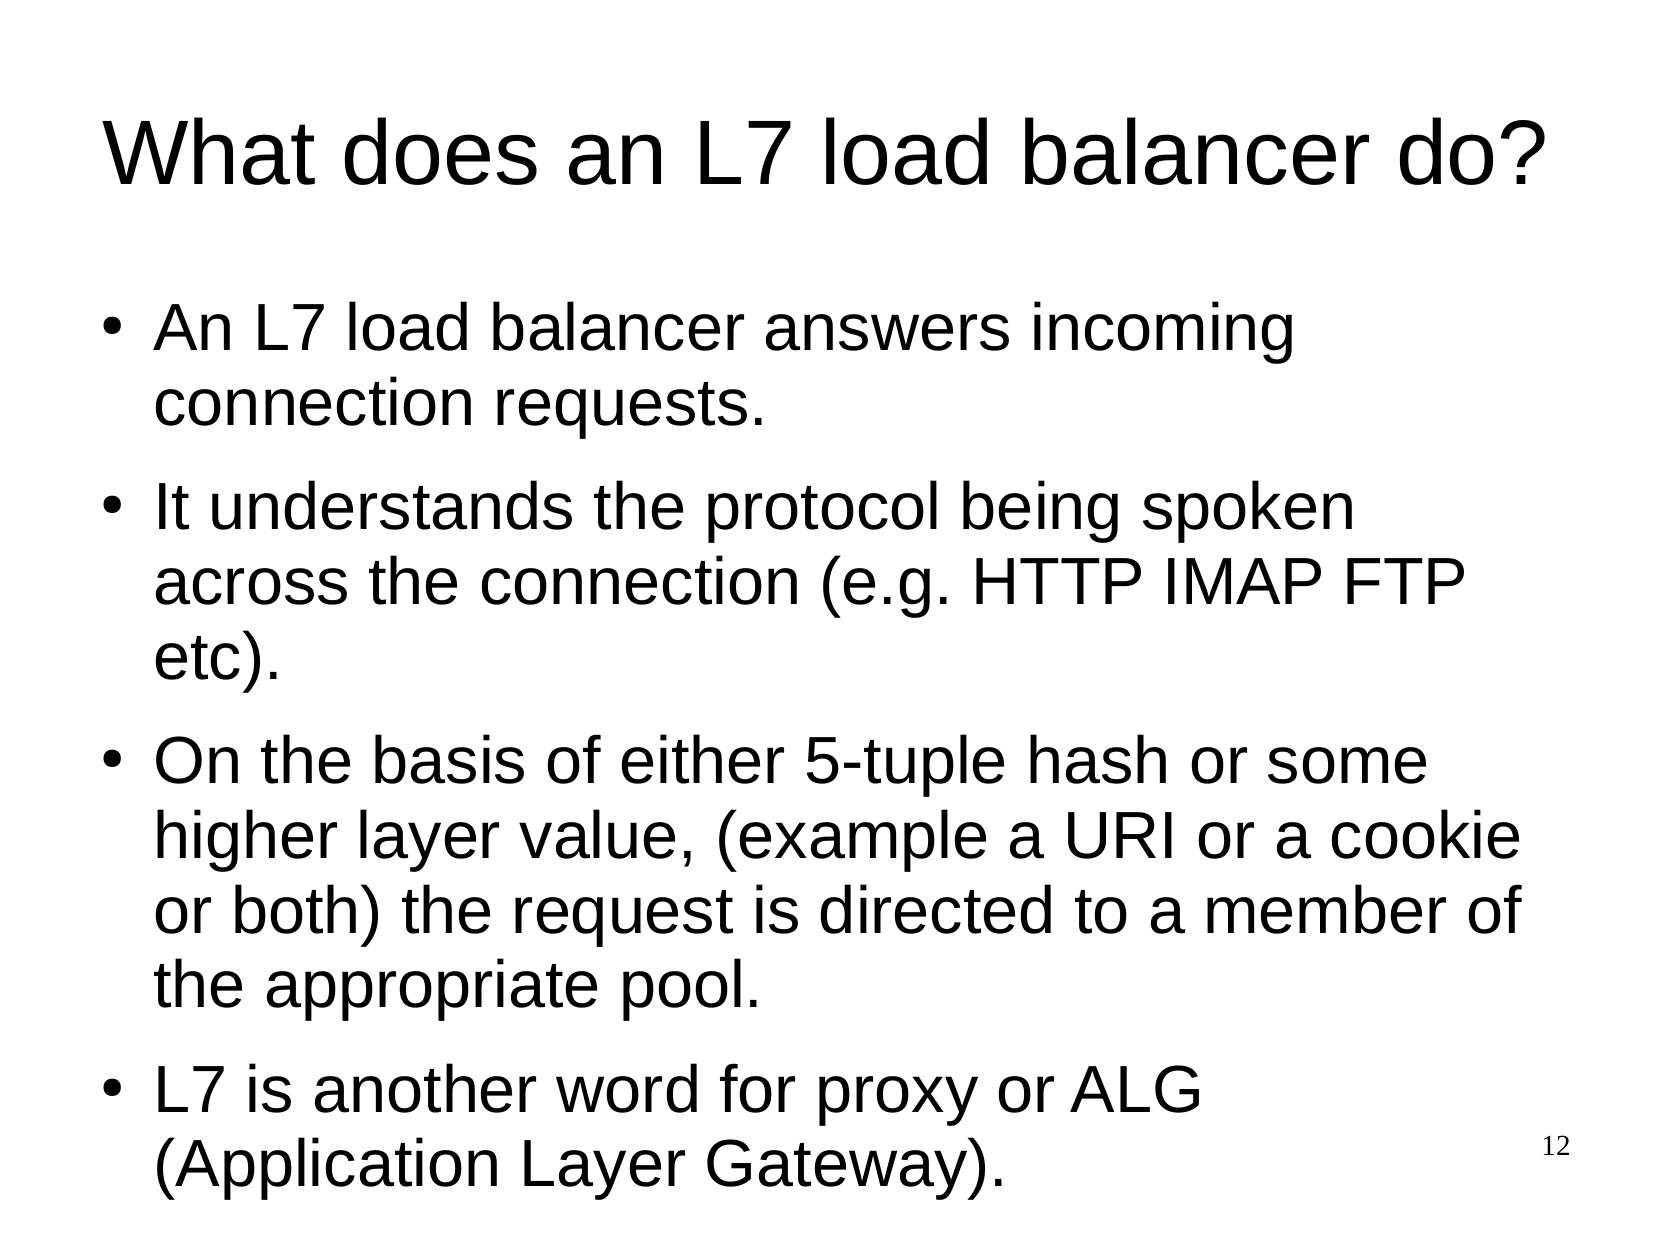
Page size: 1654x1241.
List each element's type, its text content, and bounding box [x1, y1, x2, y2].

title What does an L7 load balancer do? [82, 49, 1571, 257]
list An L7 load balancer answers incoming connection requests. It understands the protocol being spoken across the connection (e.g. HTTP IMAP FTP etc). On the basis of either 5-tuple hash or some higher layer value, (example a URI or a cookie or both) the request is directed to a member of the appropriate pool. L7 is another word for proxy or ALG (Application Layer Gateway). [82, 290, 1571, 1199]
